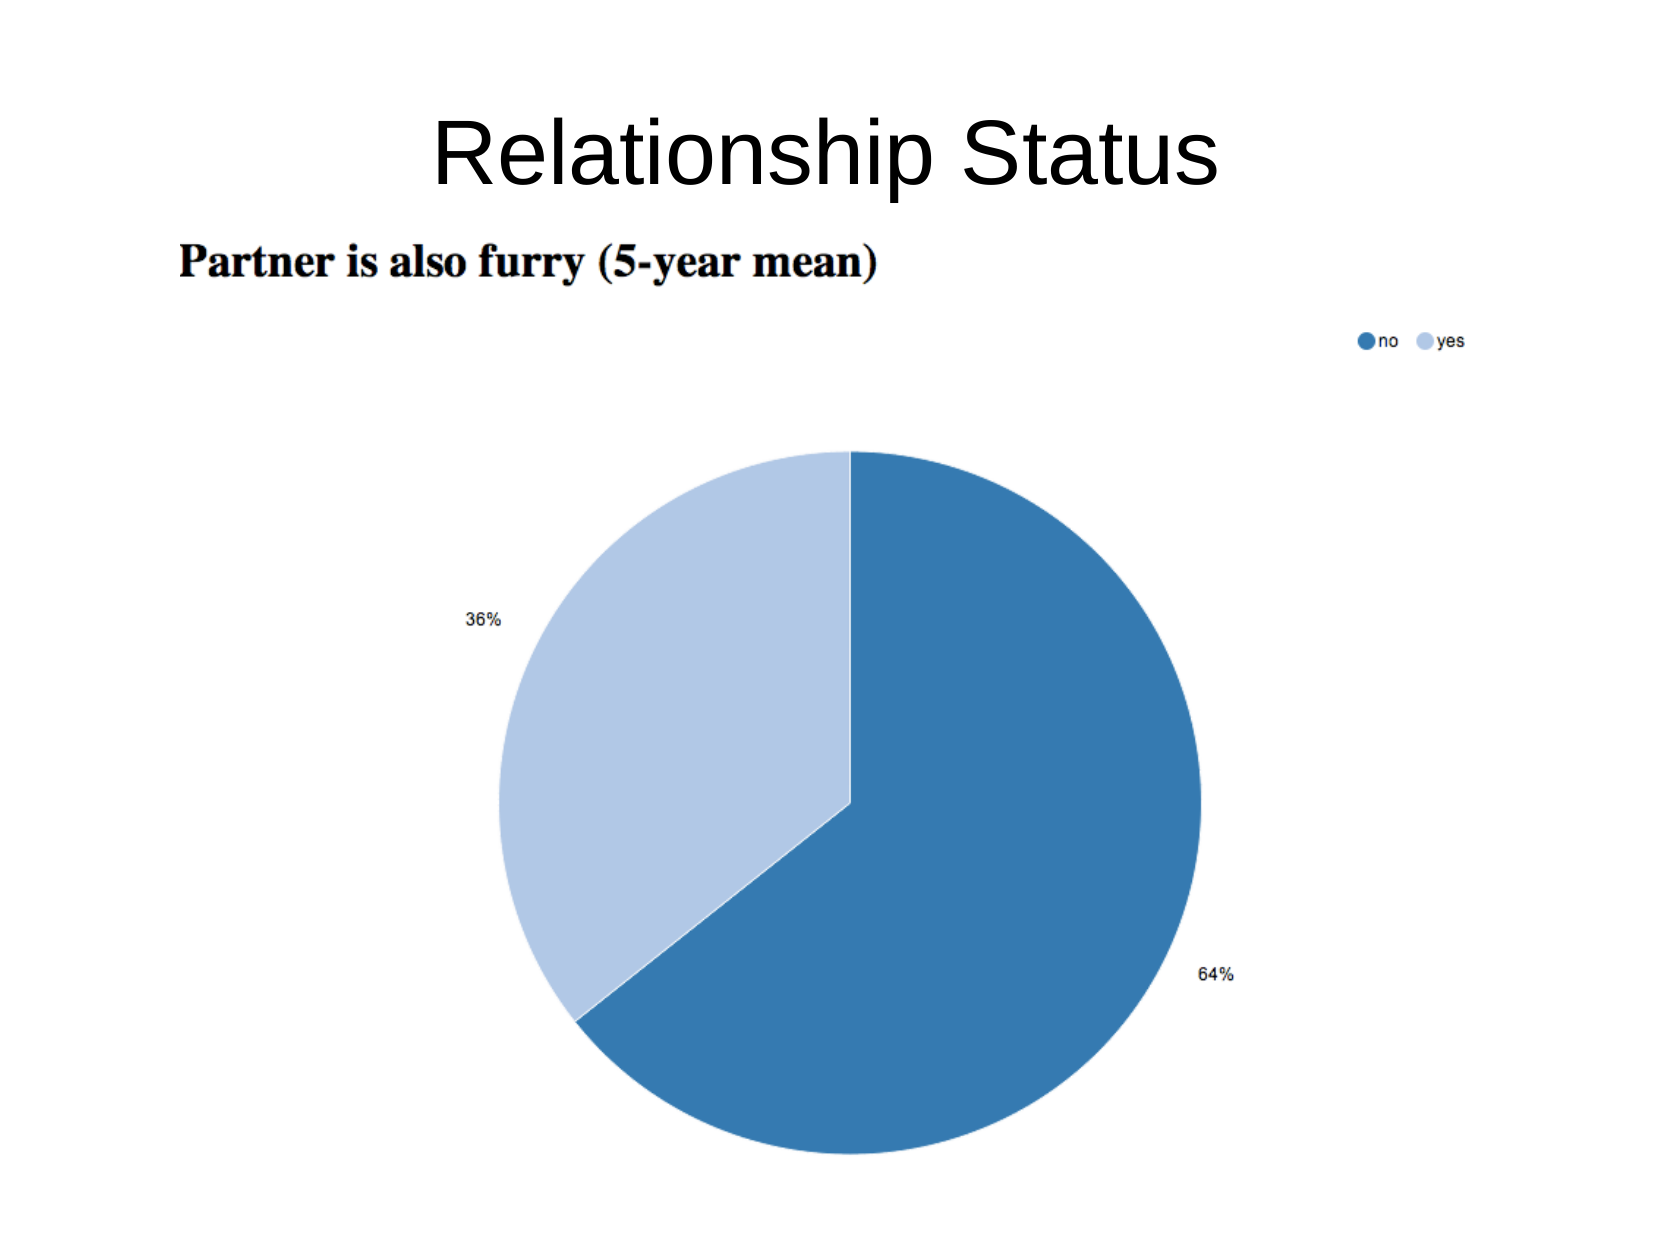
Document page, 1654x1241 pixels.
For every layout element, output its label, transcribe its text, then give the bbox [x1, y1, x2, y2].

title Relationship Status [82, 49, 1571, 257]
picture [180, 224, 1528, 1158]
